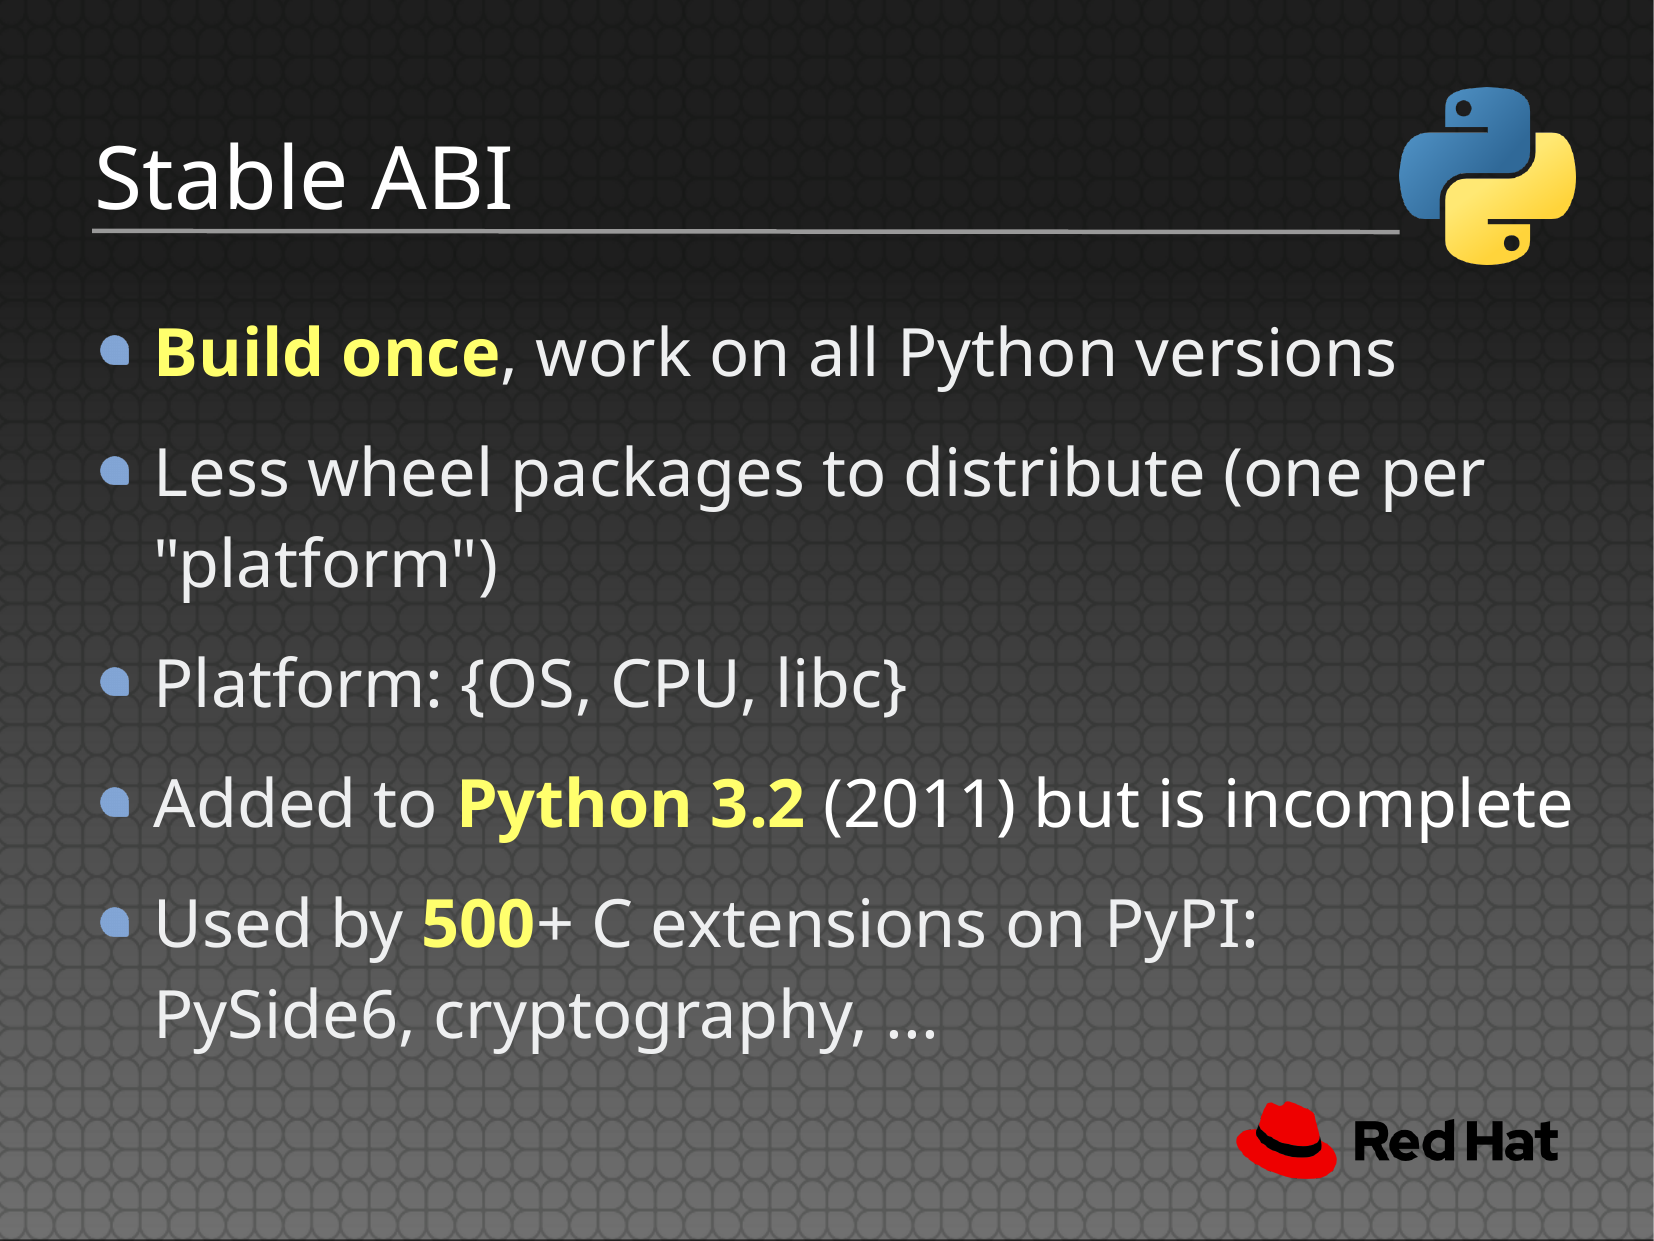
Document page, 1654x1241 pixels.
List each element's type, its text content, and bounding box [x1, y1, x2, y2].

picture [0, 0, 1654, 1241]
title Stable ABI [94, 100, 1426, 251]
list Build once, work on all Python versions Less wheel packages to distribute (one per "platform") Platform: {OS, CPU, libc} Added to Python 3.2 (2011) but is incomplete Used by 500+ C extensions on PyPI: PySide6, cryptography, ... [82, 304, 1629, 1045]
